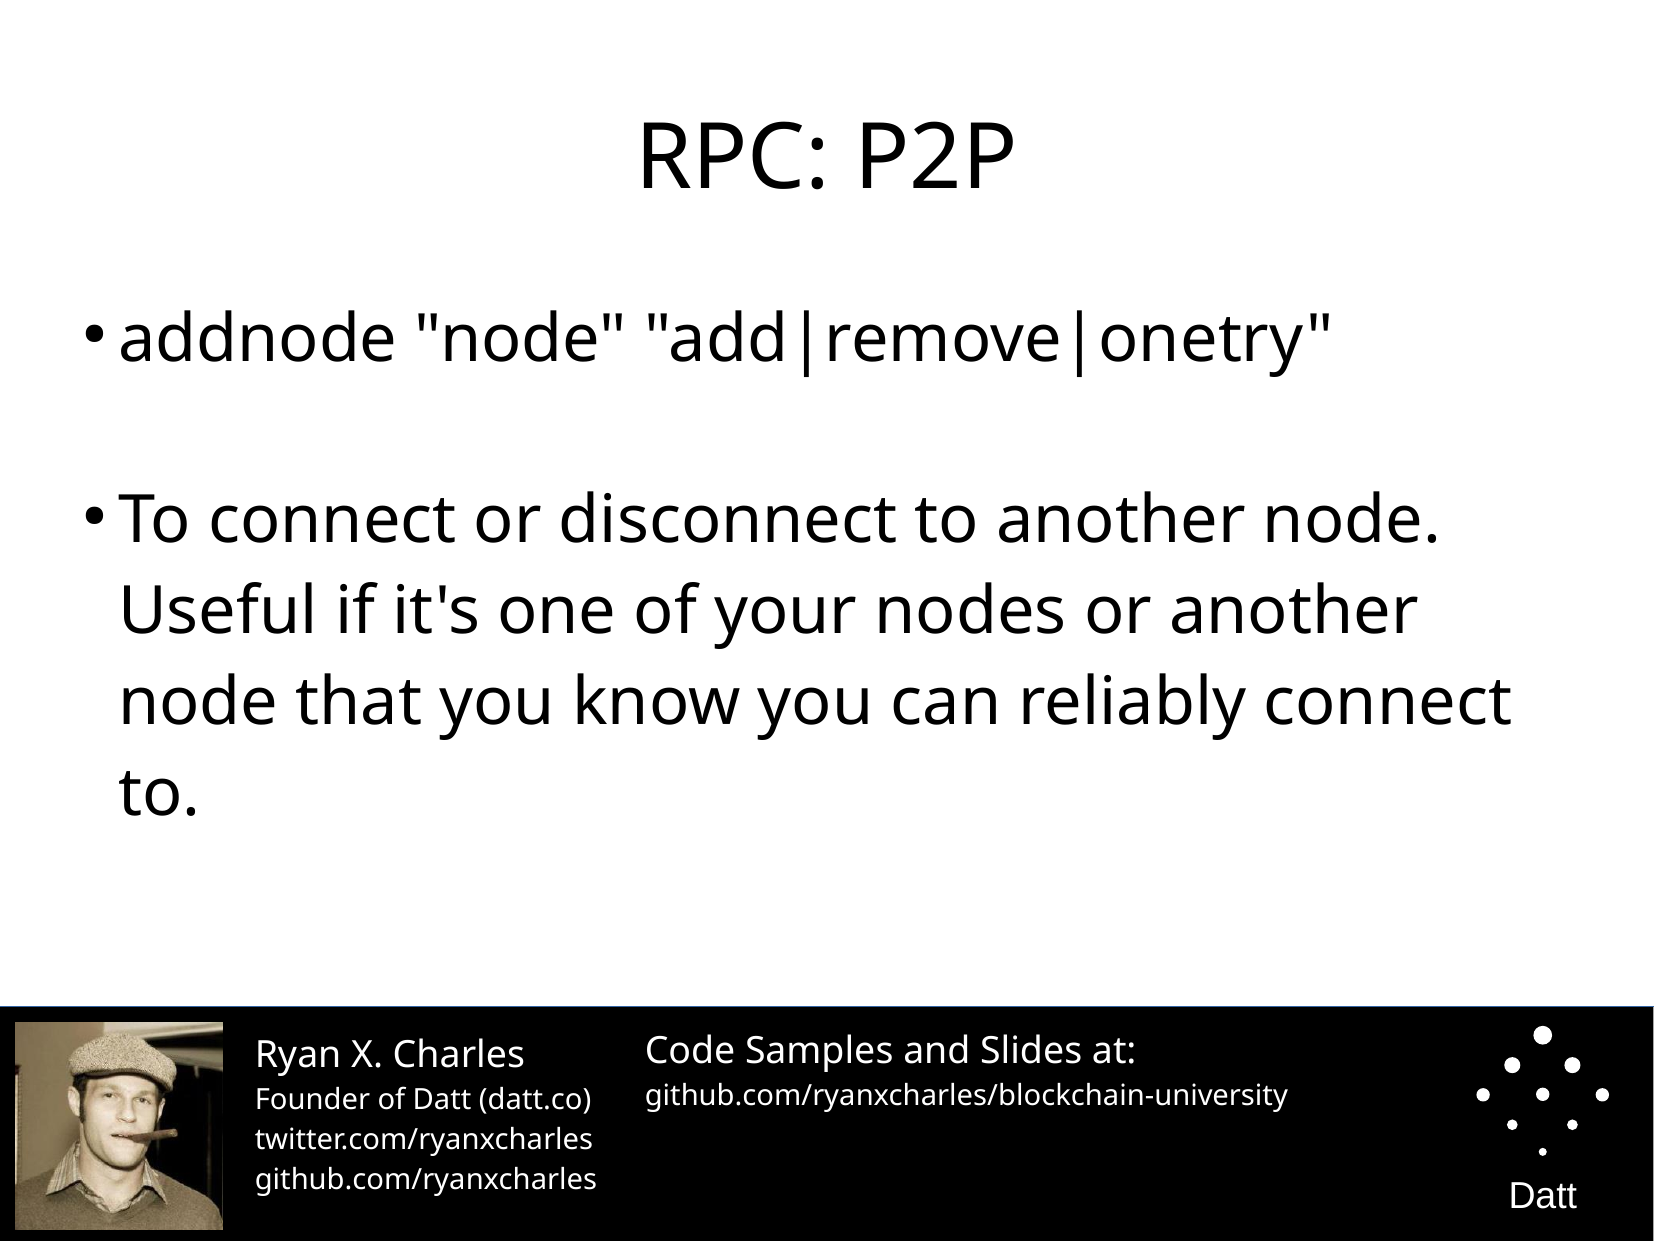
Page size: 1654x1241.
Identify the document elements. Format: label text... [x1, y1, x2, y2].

text_box Code Samples and Slides at: github.com/ryanxcharles/blockchain-university [630, 1015, 1403, 1156]
text_box Ryan X. Charles Founder of Datt (datt.co) twitter.com/ryanxcharles github.com/ryanxcharles [240, 1020, 976, 1241]
text_box [0, 1006, 1654, 1241]
title RPC: P2P [82, 49, 1571, 257]
picture [15, 1022, 223, 1231]
subtitle addnode "node" "add|remove|onetry" To connect or disconnect to another node. Useful if it's one of your nodes or another node that you know you can reliably connect to. [82, 290, 1571, 1006]
picture [1475, 1023, 1611, 1159]
text_box Datt [1452, 1167, 1633, 1241]
